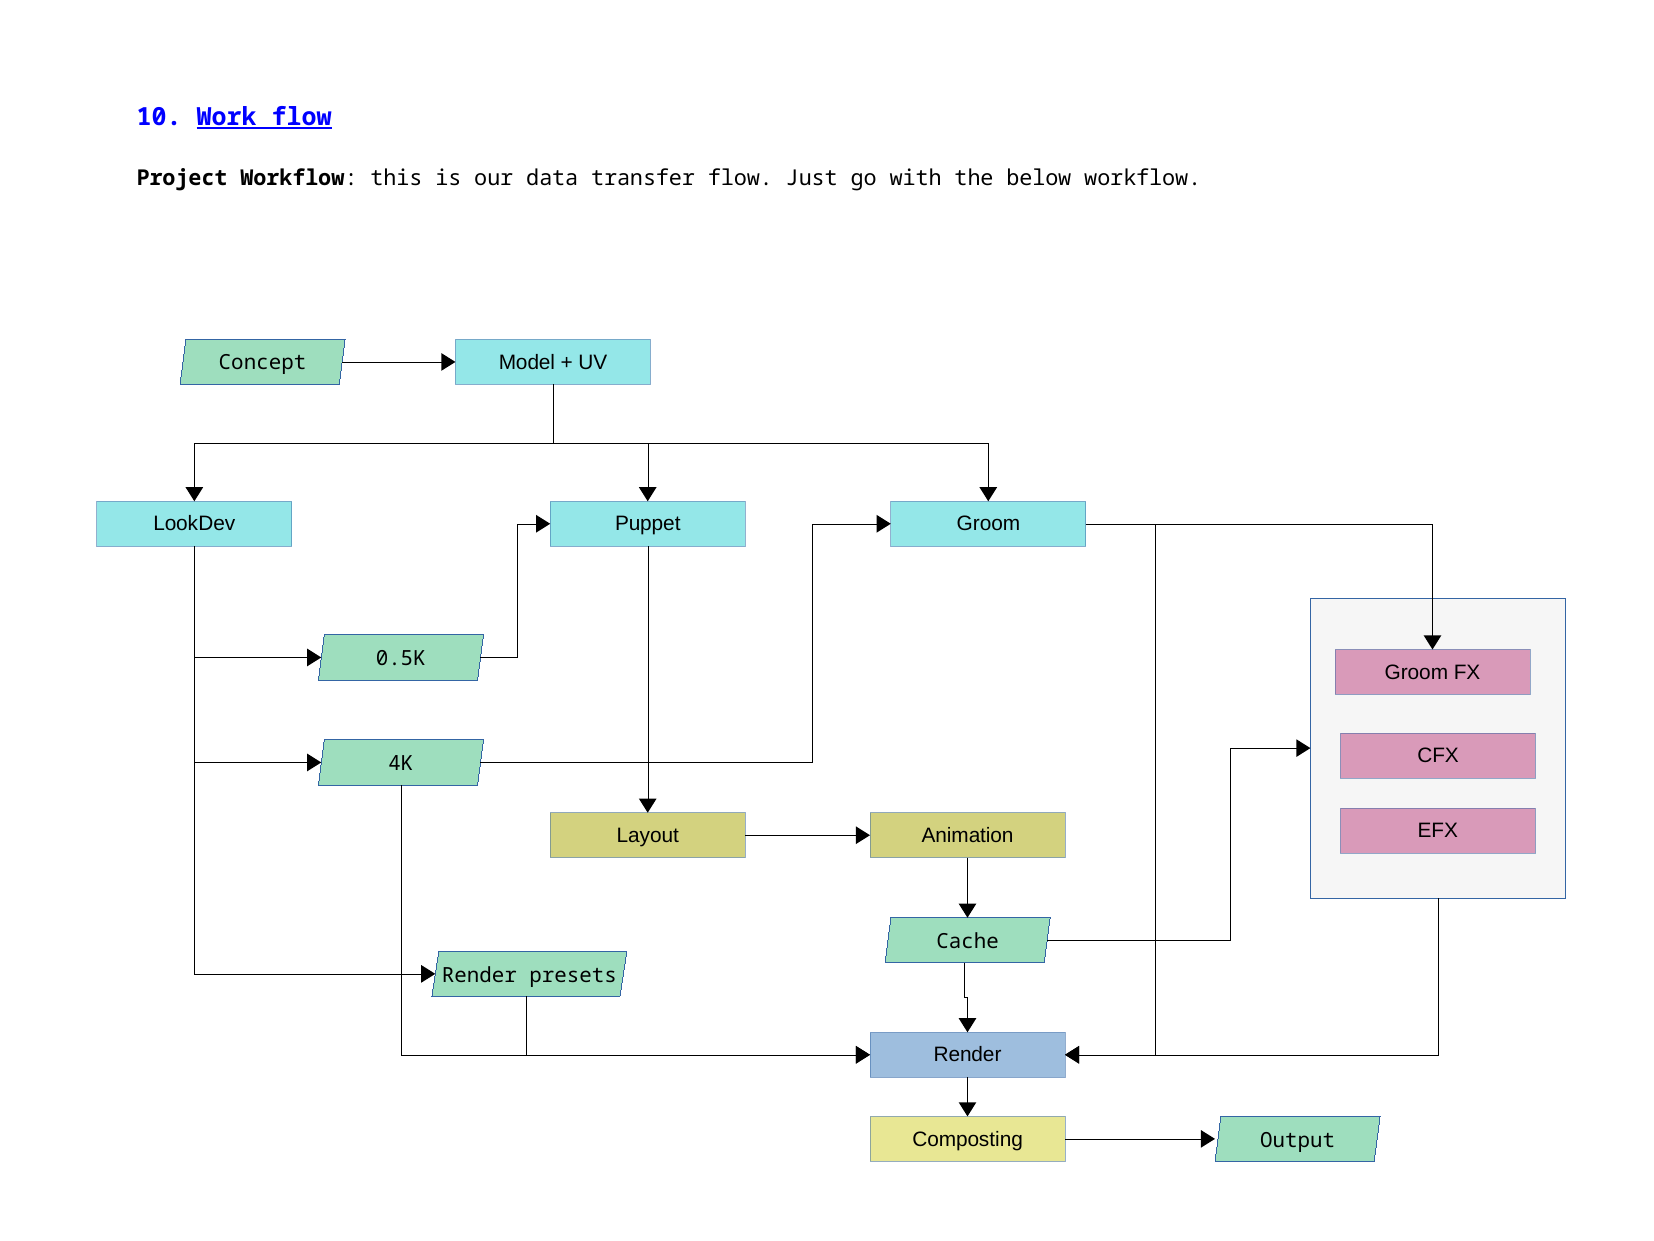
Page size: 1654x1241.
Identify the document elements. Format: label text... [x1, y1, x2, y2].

text_box 10. Work flow Project Workflow: this is our data transfer flow. Just go with the below workflow. [121, 91, 1636, 260]
text_box LookDev [96, 501, 292, 547]
text_box Render [870, 1032, 1066, 1078]
text_box Output [1215, 1116, 1381, 1162]
text_box 4K [318, 739, 484, 786]
text_box Groom [890, 501, 1086, 547]
text_box Composting [870, 1116, 1066, 1162]
text_box Layout [550, 812, 746, 858]
text_box Model + UV [455, 339, 651, 385]
text_box CFX [1340, 733, 1536, 779]
text_box Render presets [431, 951, 627, 997]
text_box 0.5K [318, 634, 484, 681]
text_box Groom FX [1335, 649, 1531, 695]
text_box Animation [870, 812, 1066, 858]
text_box Concept [180, 339, 346, 385]
text_box Puppet [550, 501, 746, 547]
text_box Cache [885, 917, 1051, 963]
text_box [1310, 598, 1566, 899]
text_box EFX [1340, 808, 1536, 854]
